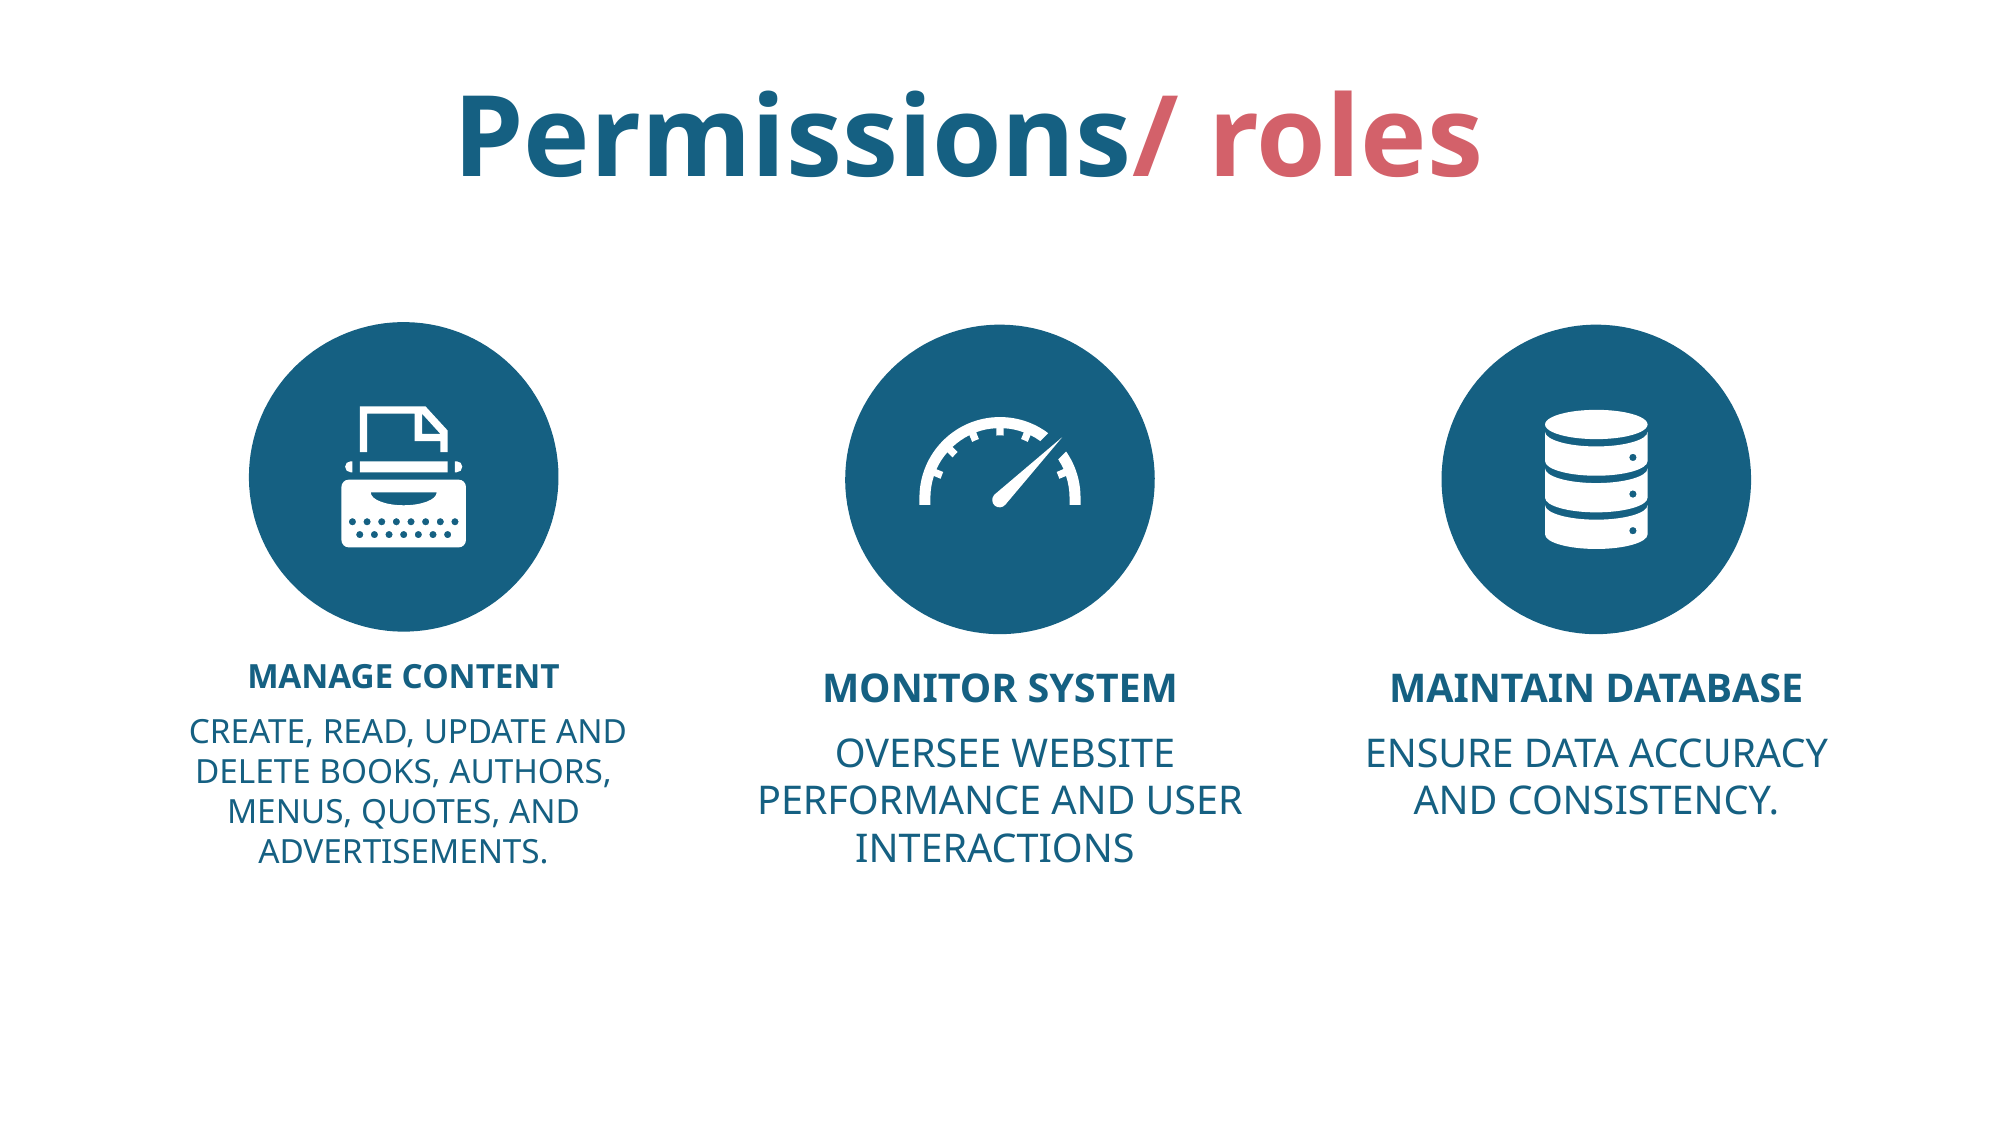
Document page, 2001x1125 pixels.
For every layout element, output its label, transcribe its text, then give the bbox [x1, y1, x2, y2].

text_box [248, 322, 559, 632]
text_box Manage Content create, read, update and delete books, authors, Menus, quotes, and advertisements. [149, 655, 658, 1037]
text_box [1441, 324, 1752, 635]
text_box Maintain Database Ensure data accuracy and consistency. [1342, 663, 1851, 1035]
text_box [845, 324, 1155, 635]
text_box Monitor System Oversee website performance and user interactions [746, 663, 1254, 1035]
title Permissions/ roles [399, 66, 1538, 208]
